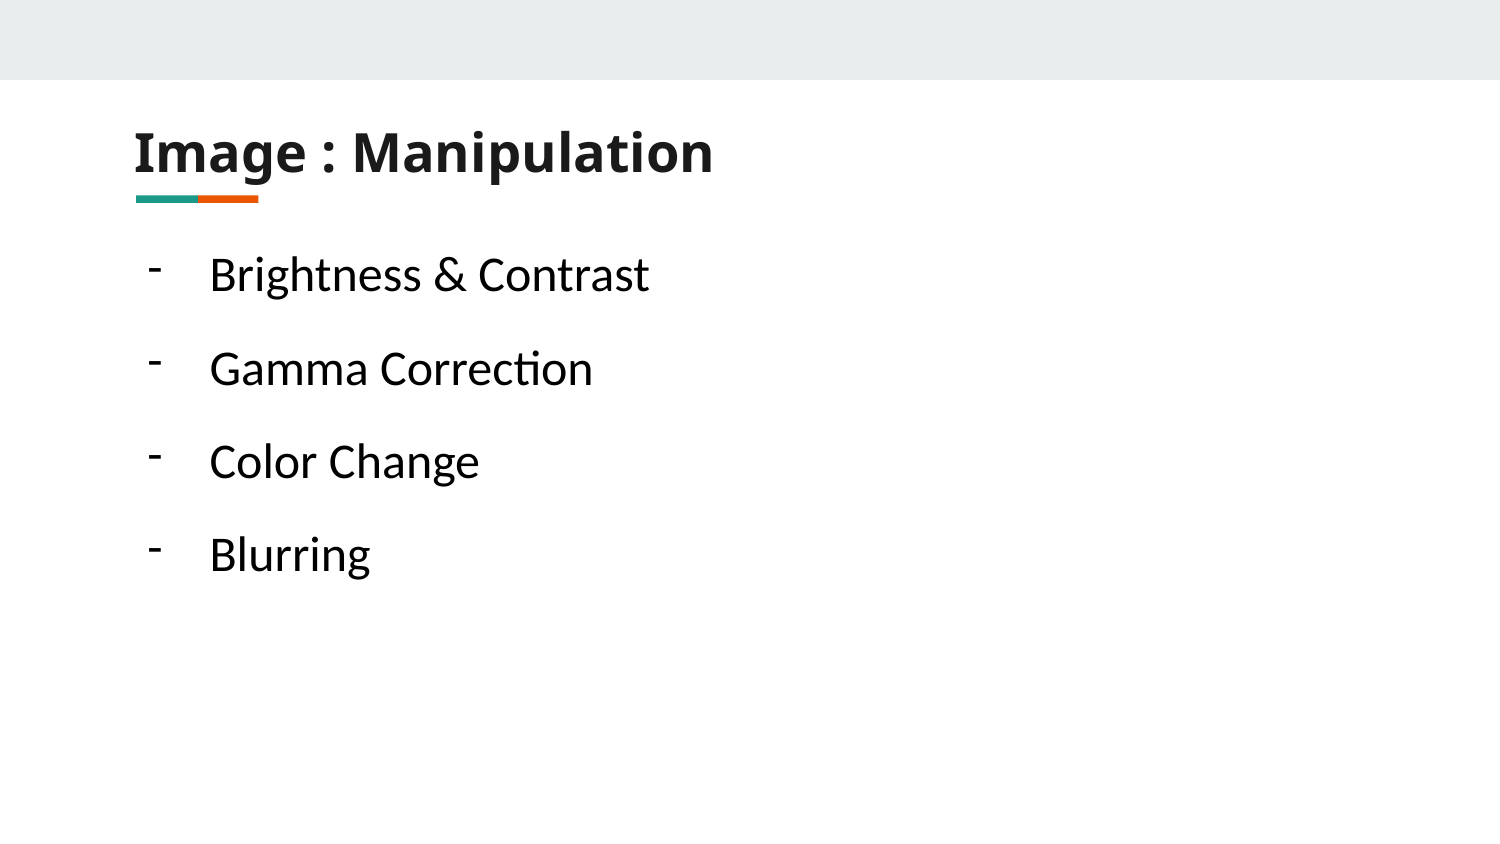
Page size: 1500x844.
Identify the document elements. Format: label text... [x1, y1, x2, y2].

list Brightness & Contrast Gamma Correction Color Change Blurring [119, 226, 749, 712]
title Image : Manipulation [119, 102, 1381, 227]
